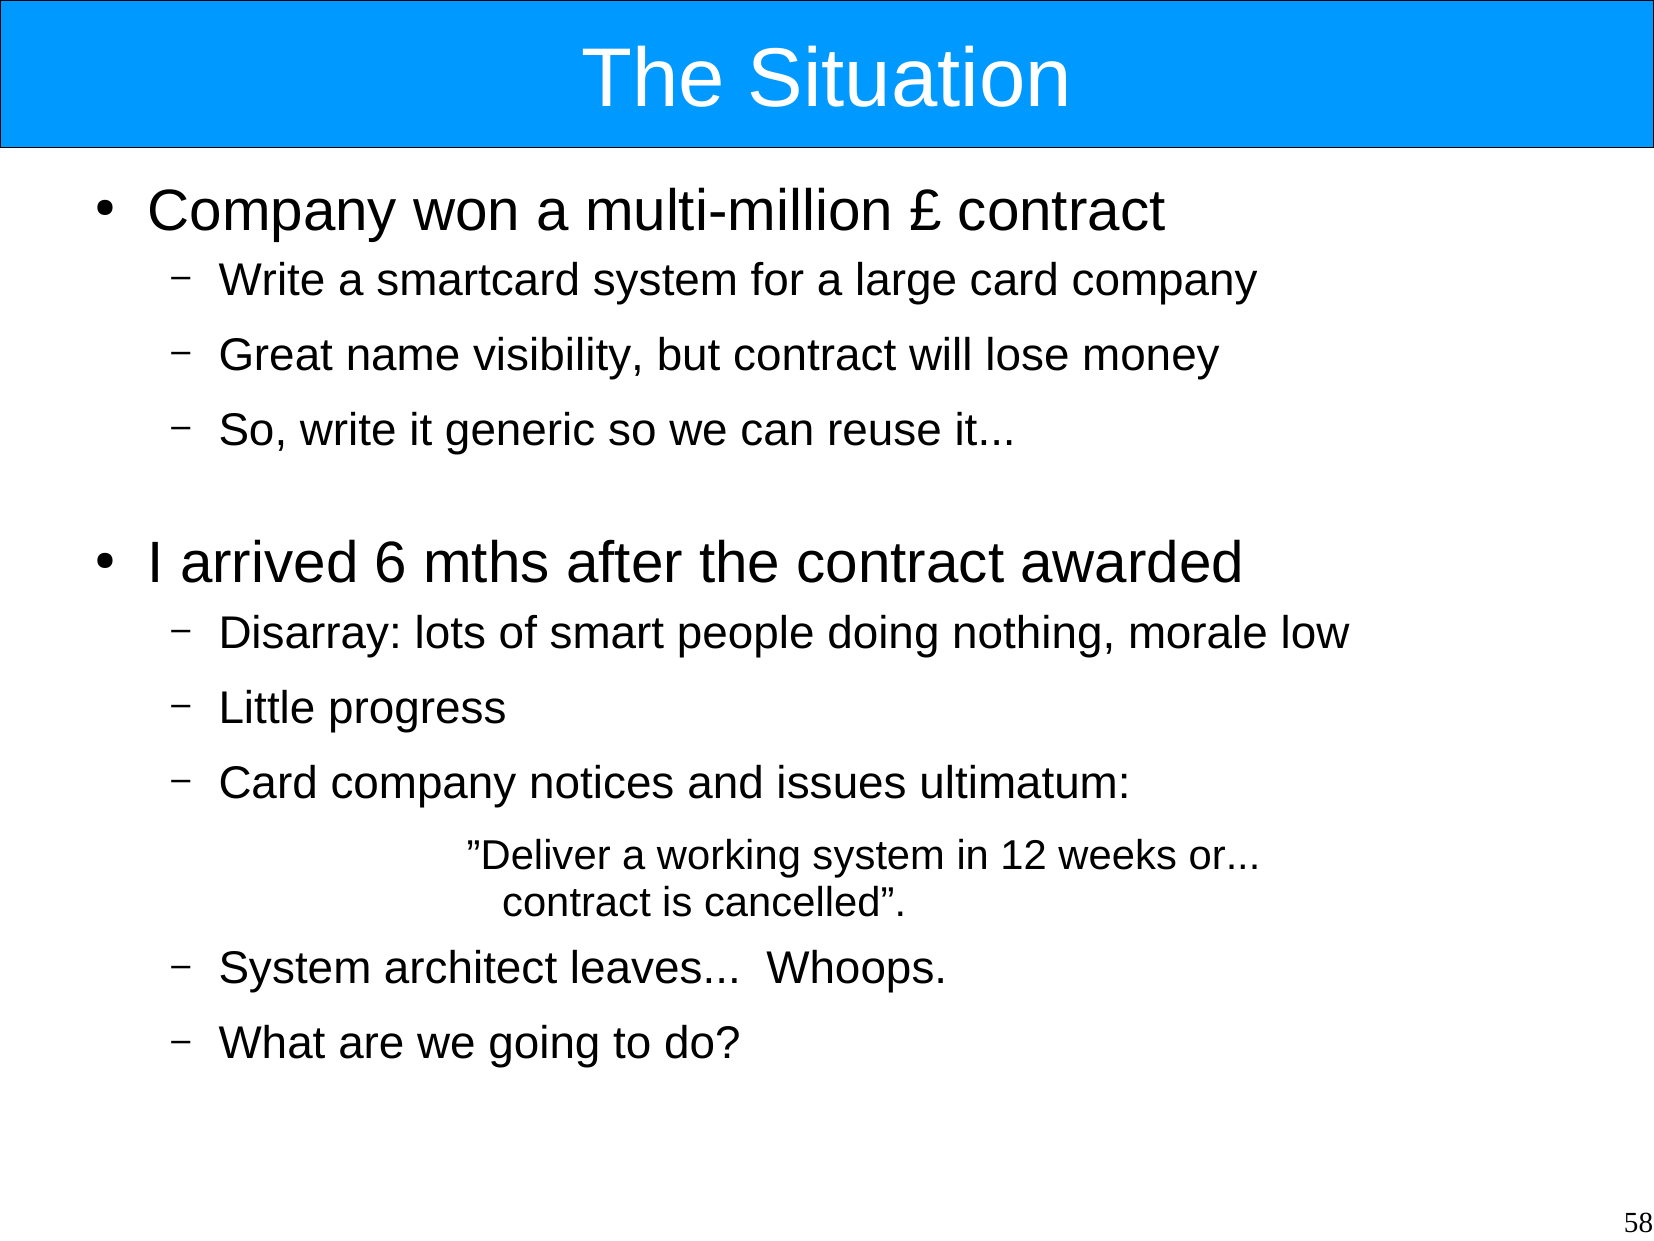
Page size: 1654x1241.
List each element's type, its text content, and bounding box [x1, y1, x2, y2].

list Company won a multi-million £ contract Write a smartcard system for a large card company Great name visibility, but contract will lose money So, write it generic so we can reuse it... I arrived 6 mths after the contract awarded Disarray: lots of smart people doing nothing, morale low Little progress Card company notices and issues ultimatum: ”Deliver a working system in 12 weeks or... contract is cancelled”. System architect leaves... Whoops. What are we going to do? [76, 177, 1565, 1196]
title The Situation [82, 21, 1571, 135]
